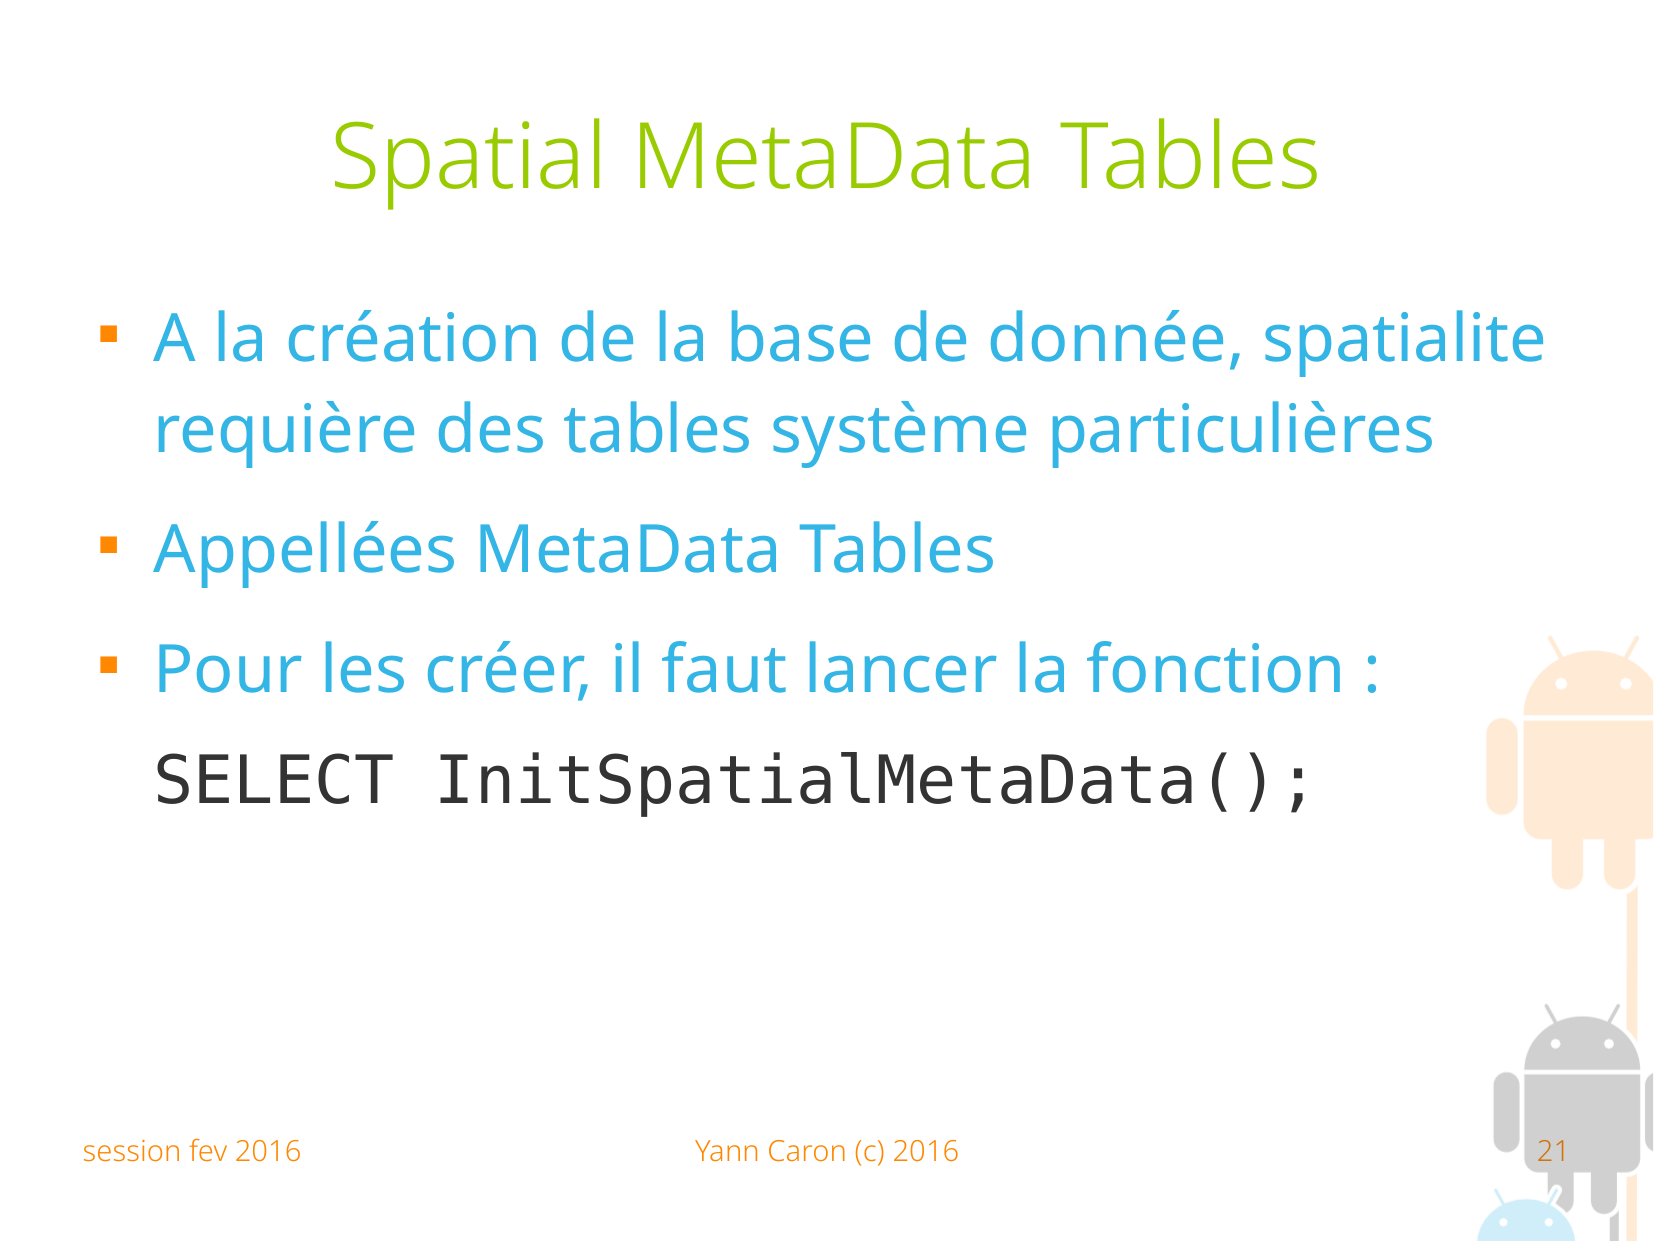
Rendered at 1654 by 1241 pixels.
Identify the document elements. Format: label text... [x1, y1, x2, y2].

list A la création de la base de donnée, spatialite requière des tables système particulières Appellées MetaData Tables Pour les créer, il faut lancer la fonction : SELECT InitSpatialMetaData(); [82, 290, 1571, 1010]
title Spatial MetaData Tables [82, 49, 1571, 257]
picture [240, 423, 1654, 1241]
